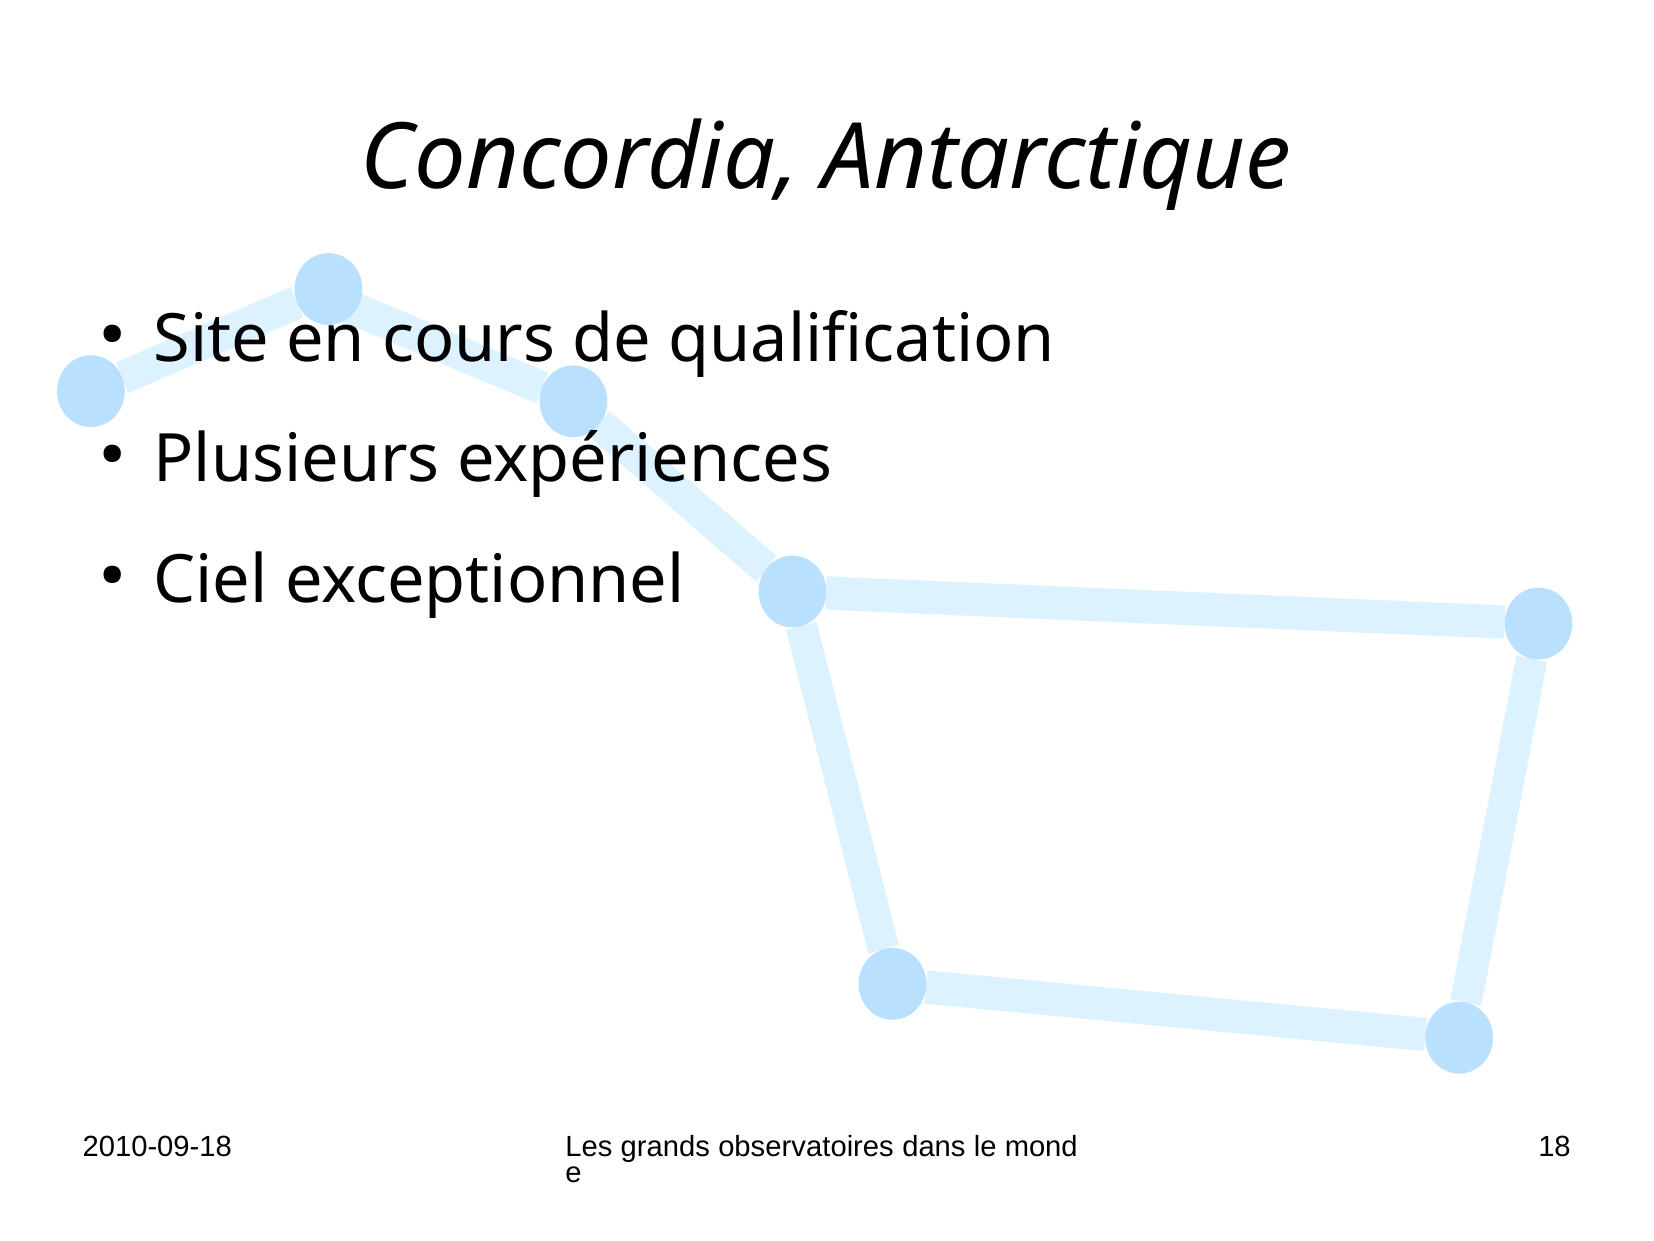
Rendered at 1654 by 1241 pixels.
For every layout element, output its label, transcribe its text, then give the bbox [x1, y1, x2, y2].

title Concordia, Antarctique [82, 56, 1571, 250]
list Site en cours de qualification Plusieurs expériences Ciel exceptionnel [82, 290, 1571, 1109]
